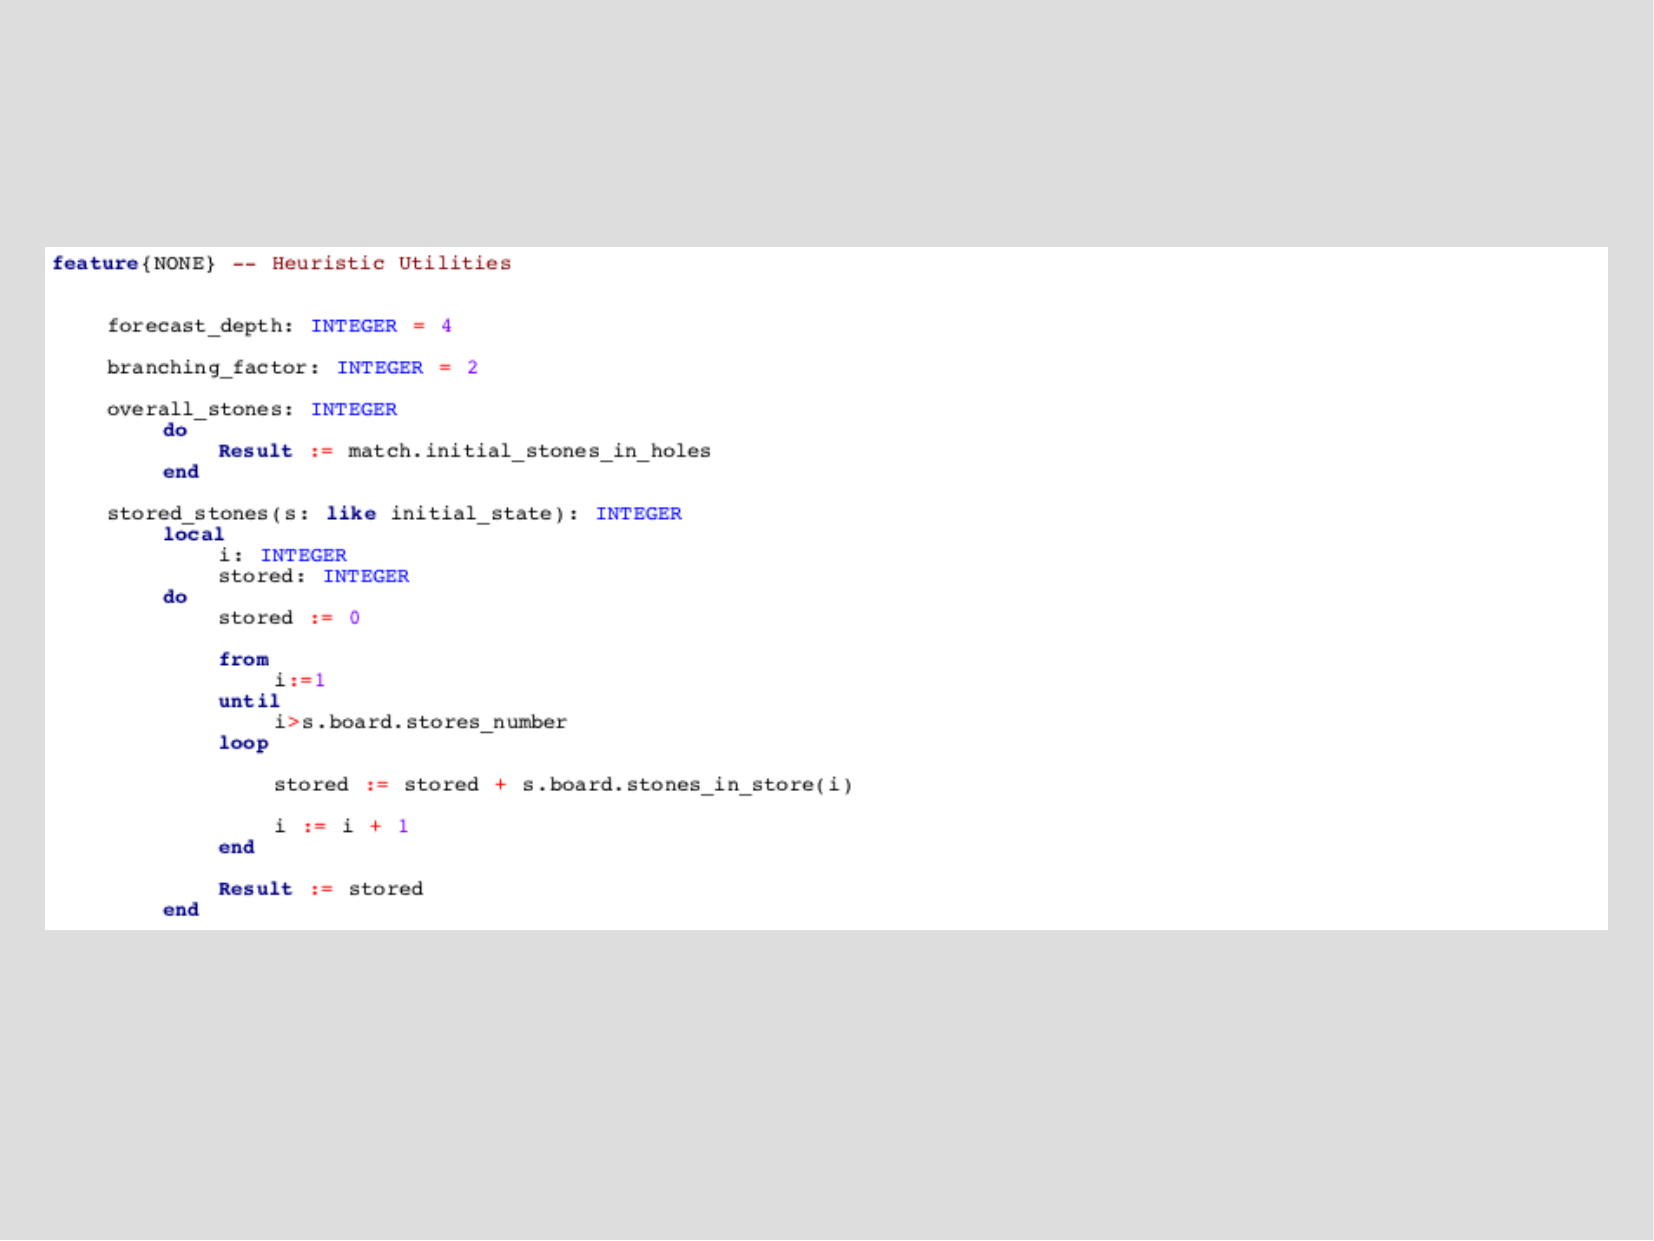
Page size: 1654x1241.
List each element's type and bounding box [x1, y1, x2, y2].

picture [45, 247, 1608, 931]
